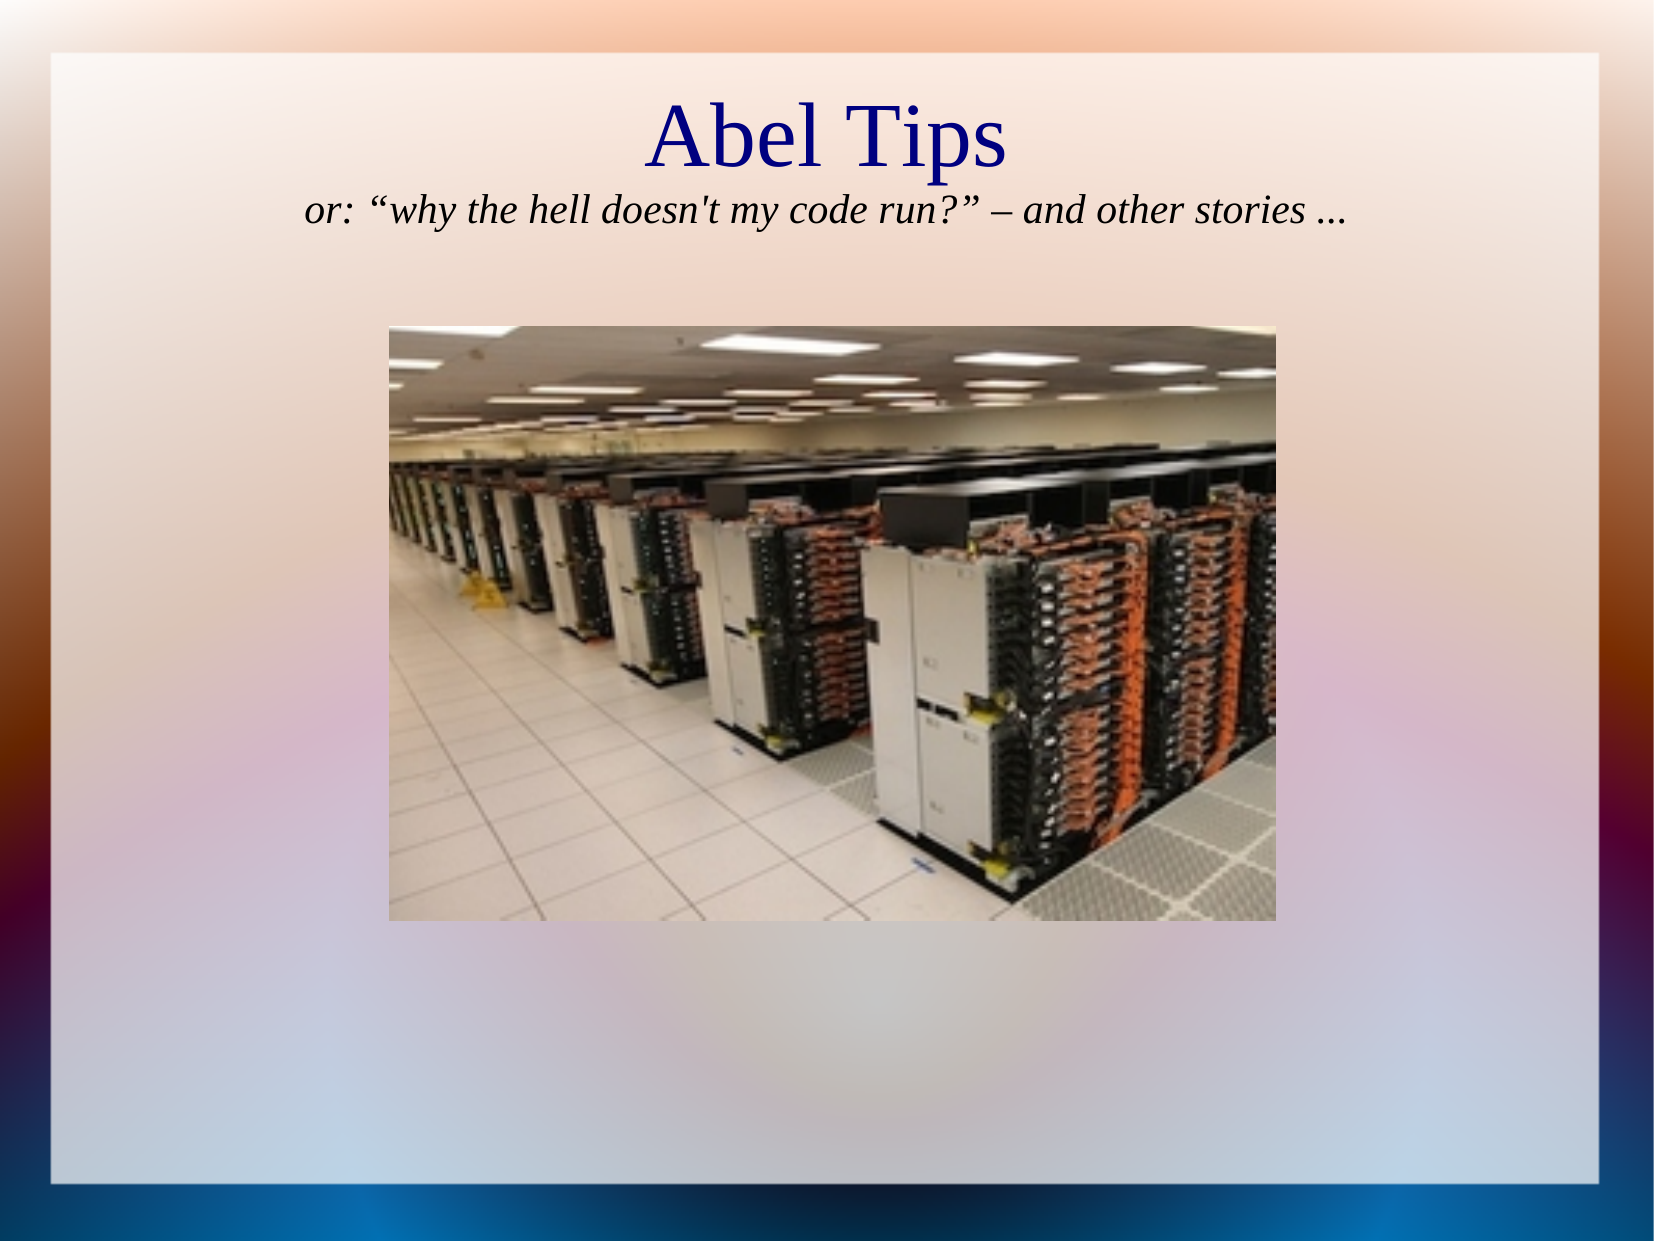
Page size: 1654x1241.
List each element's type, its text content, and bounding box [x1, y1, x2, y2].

picture [0, 0, 1654, 1241]
title Abel Tips or: “why the hell doesn't my code run?” – and other stories ... [82, 55, 1571, 263]
